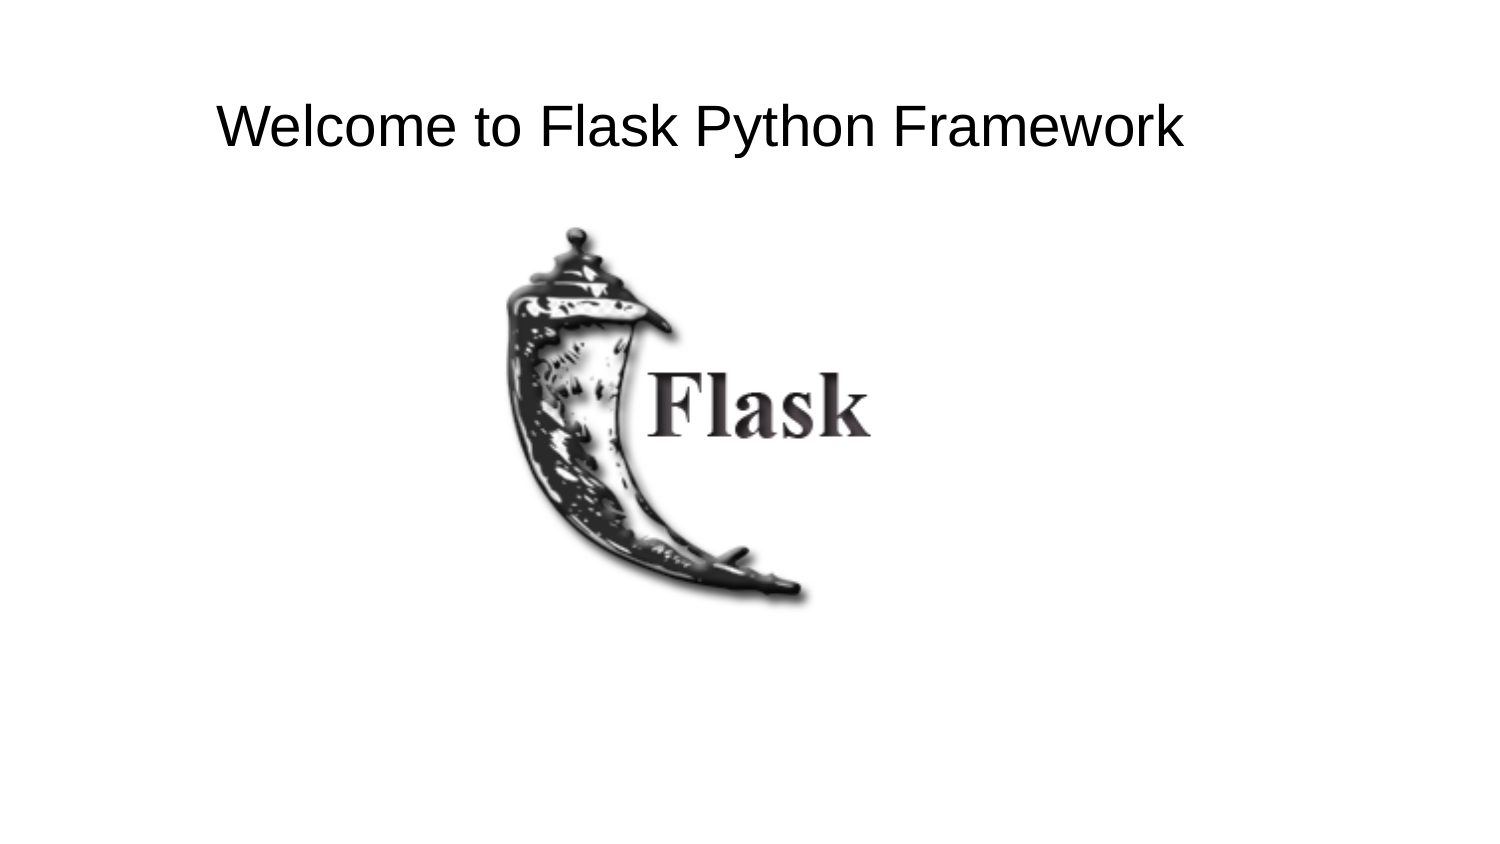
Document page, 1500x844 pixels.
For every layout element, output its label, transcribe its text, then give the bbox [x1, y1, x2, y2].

picture [491, 214, 889, 613]
title Welcome to Flask Python Framework [51, 72, 1449, 167]
